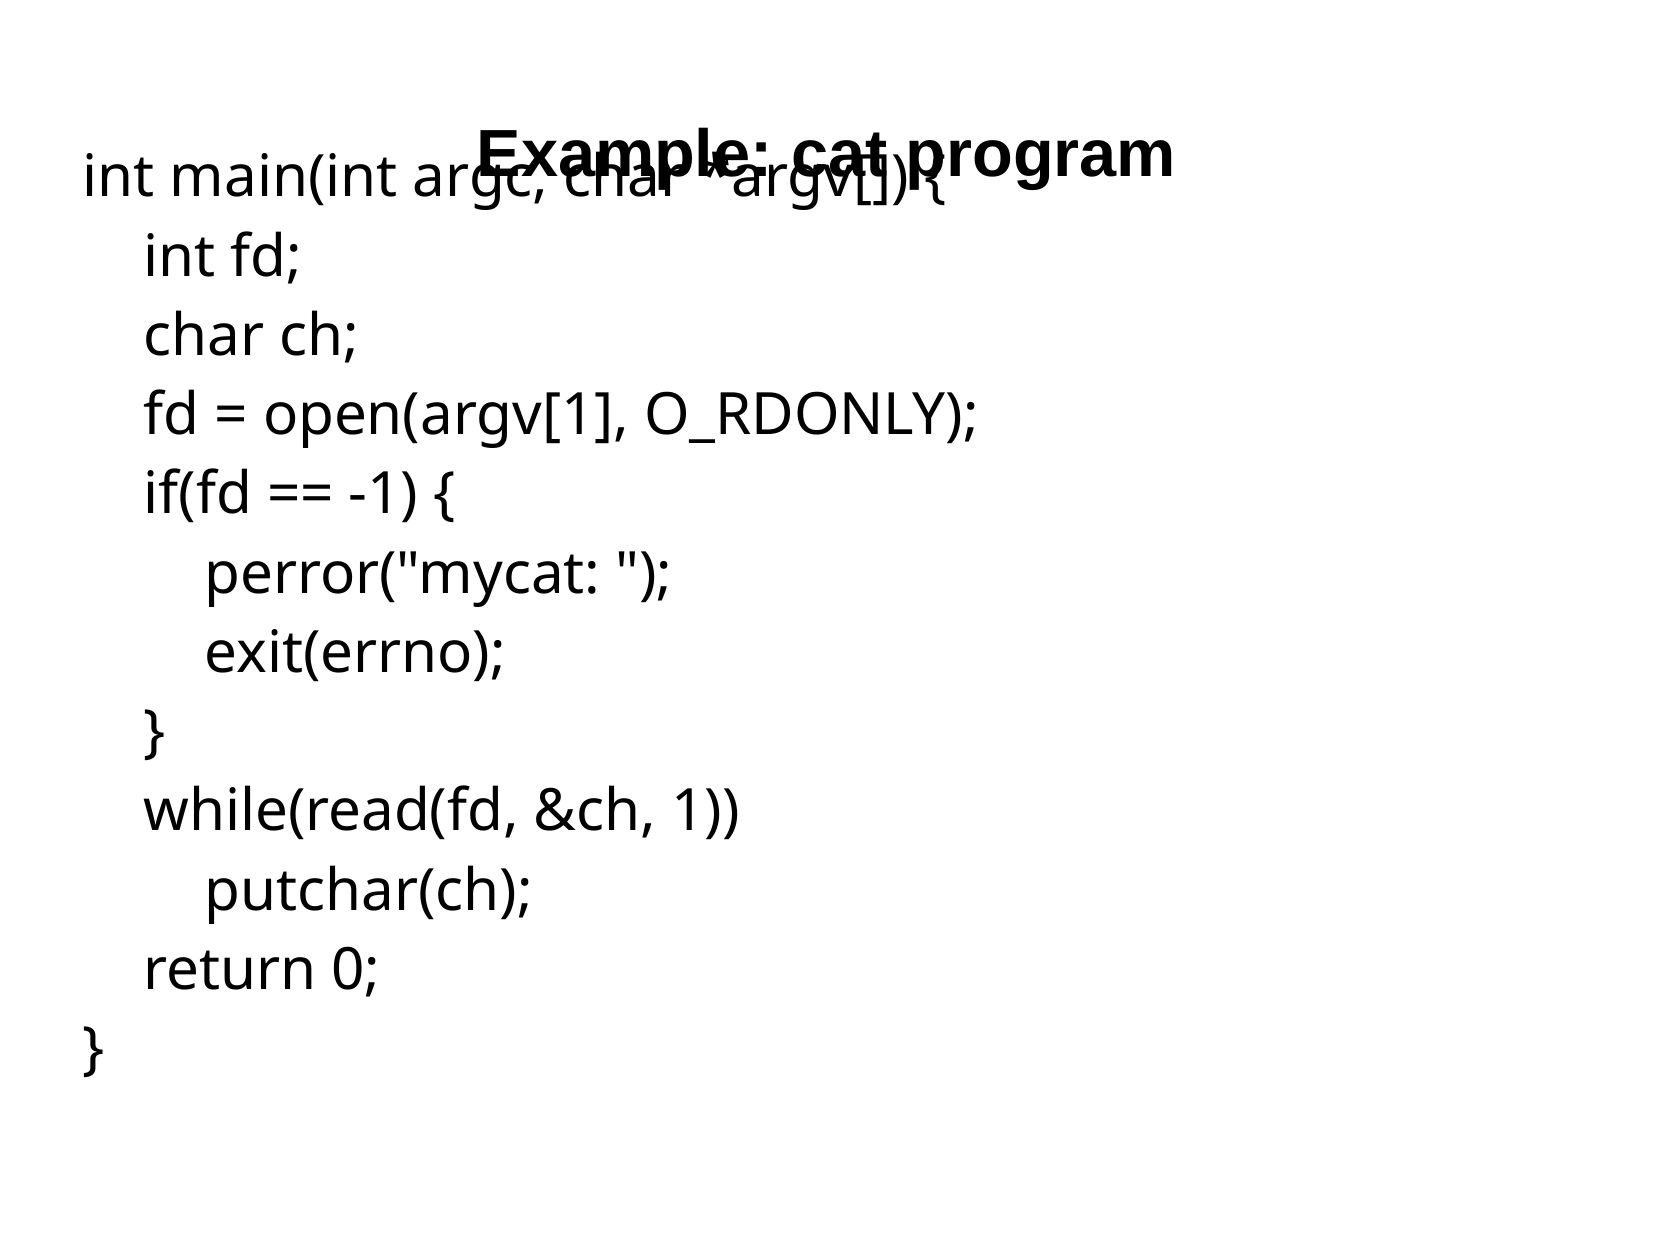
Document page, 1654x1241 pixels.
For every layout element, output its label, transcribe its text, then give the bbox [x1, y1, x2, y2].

subtitle int main(int argc, char *argv[]) { int fd; char ch; fd = open(argv[1], O_RDONLY); if(fd == -1) { perror("mycat: "); exit(errno); } while(read(fd, &ch, 1)) putchar(ch); return 0; } [82, 271, 1571, 1029]
title Example: cat program [82, 49, 1571, 257]
